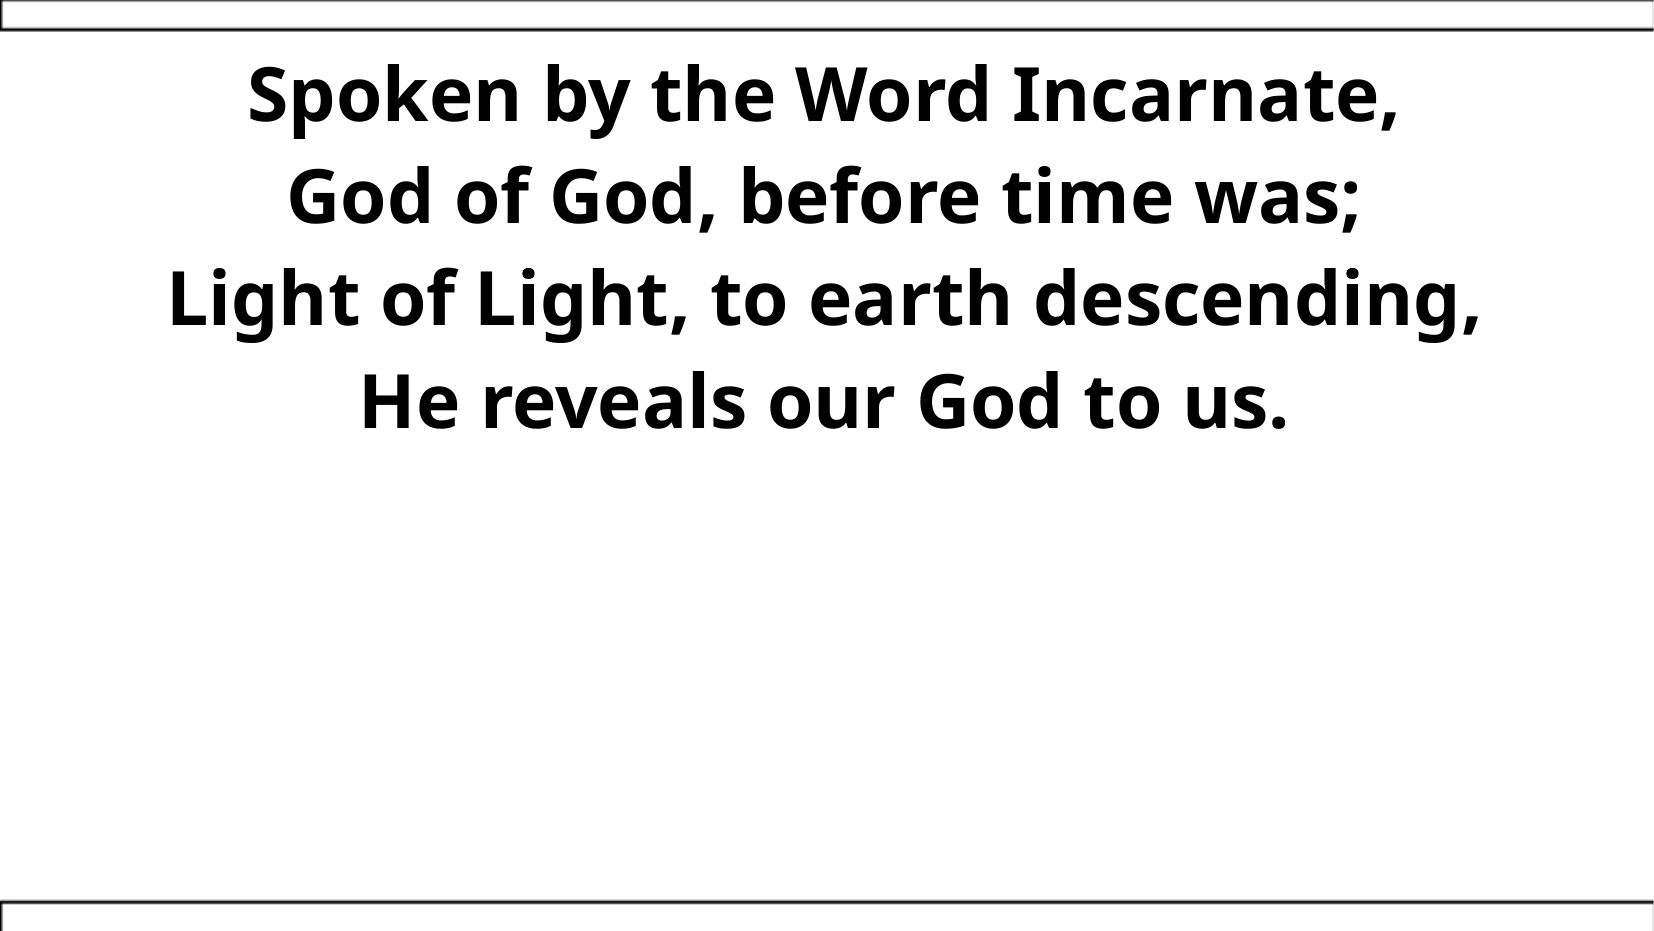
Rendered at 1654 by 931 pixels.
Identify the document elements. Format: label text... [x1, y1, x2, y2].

text_box Spoken by the Word Incarnate, God of God, before time was; Light of Light, to earth descending, He reveals our God to us. [105, 33, 1546, 448]
picture [0, 0, 1654, 931]
